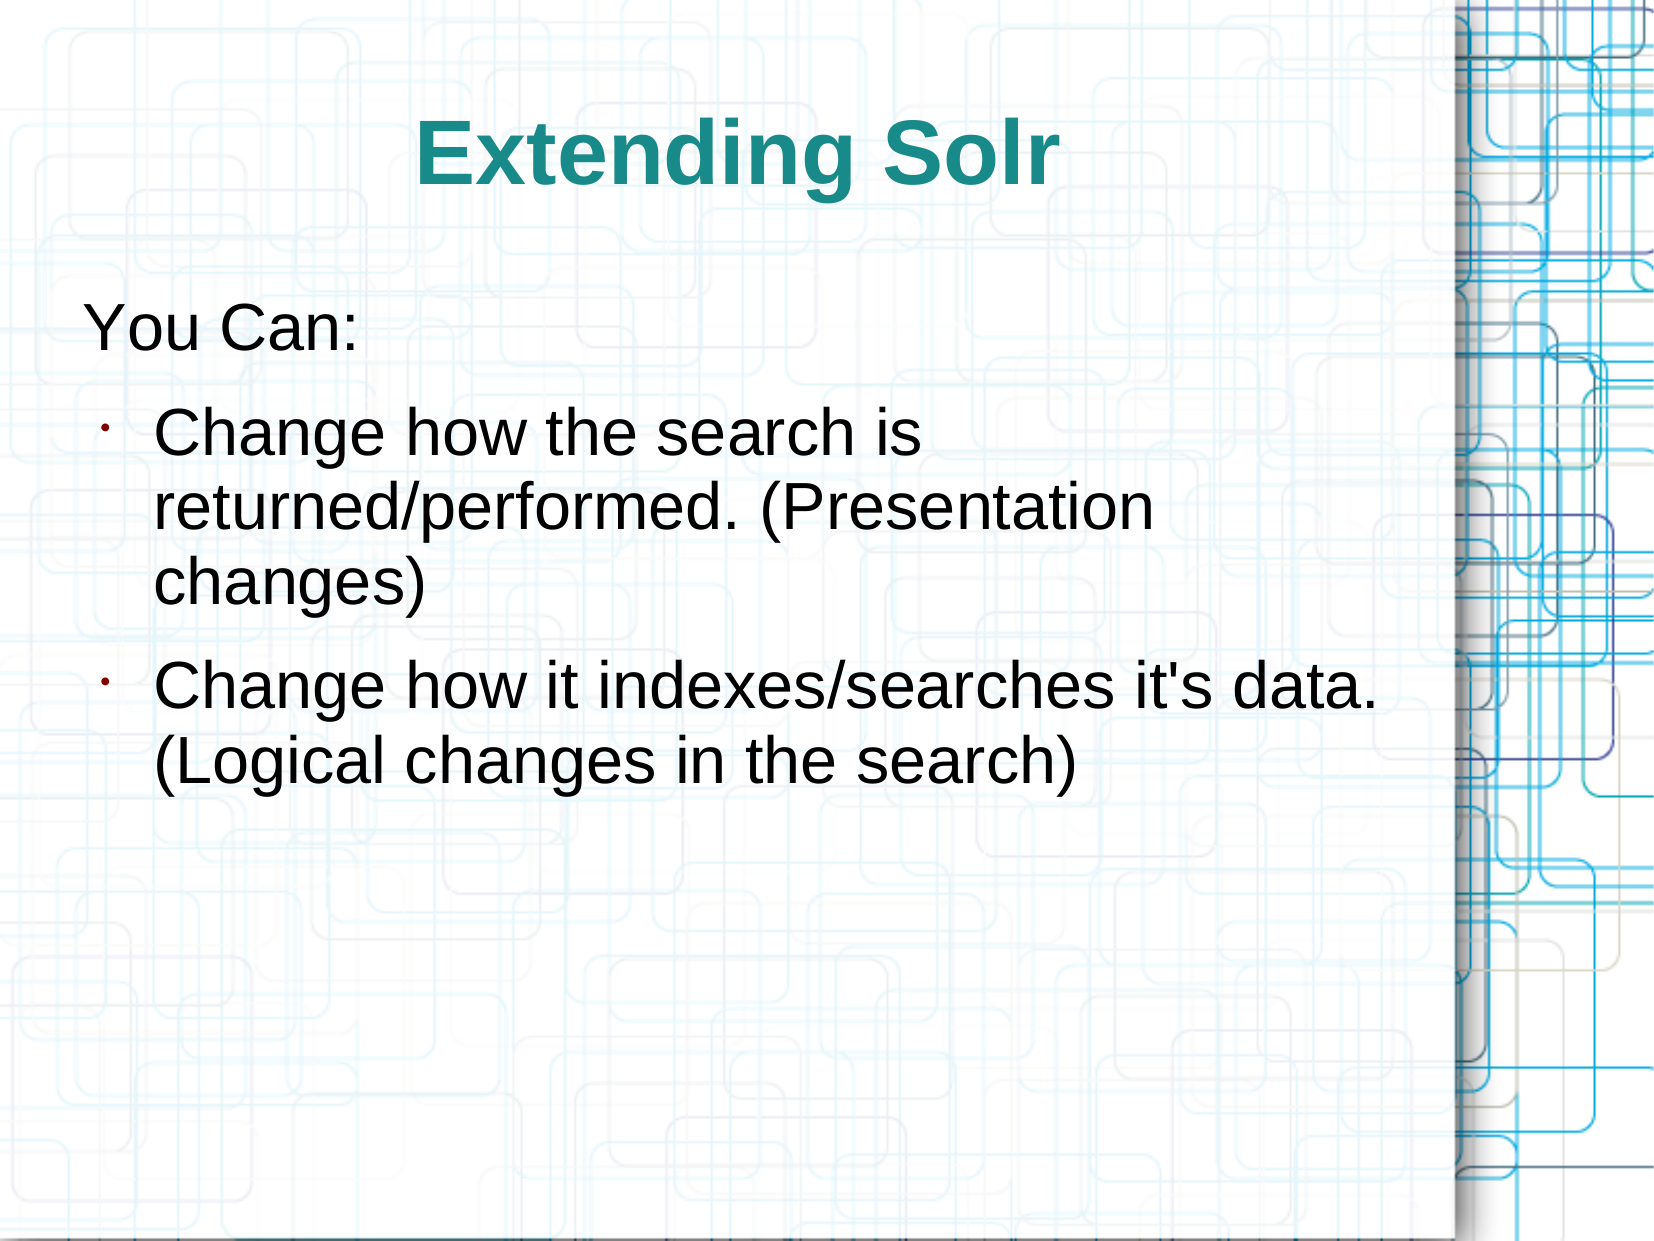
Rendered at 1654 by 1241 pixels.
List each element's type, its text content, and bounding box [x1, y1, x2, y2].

list You Can: Change how the search is returned/performed. (Presentation changes) Change how it indexes/searches it's data. (Logical changes in the search) [82, 290, 1418, 1094]
picture [0, 0, 1654, 1241]
title Extending Solr [59, 49, 1418, 257]
